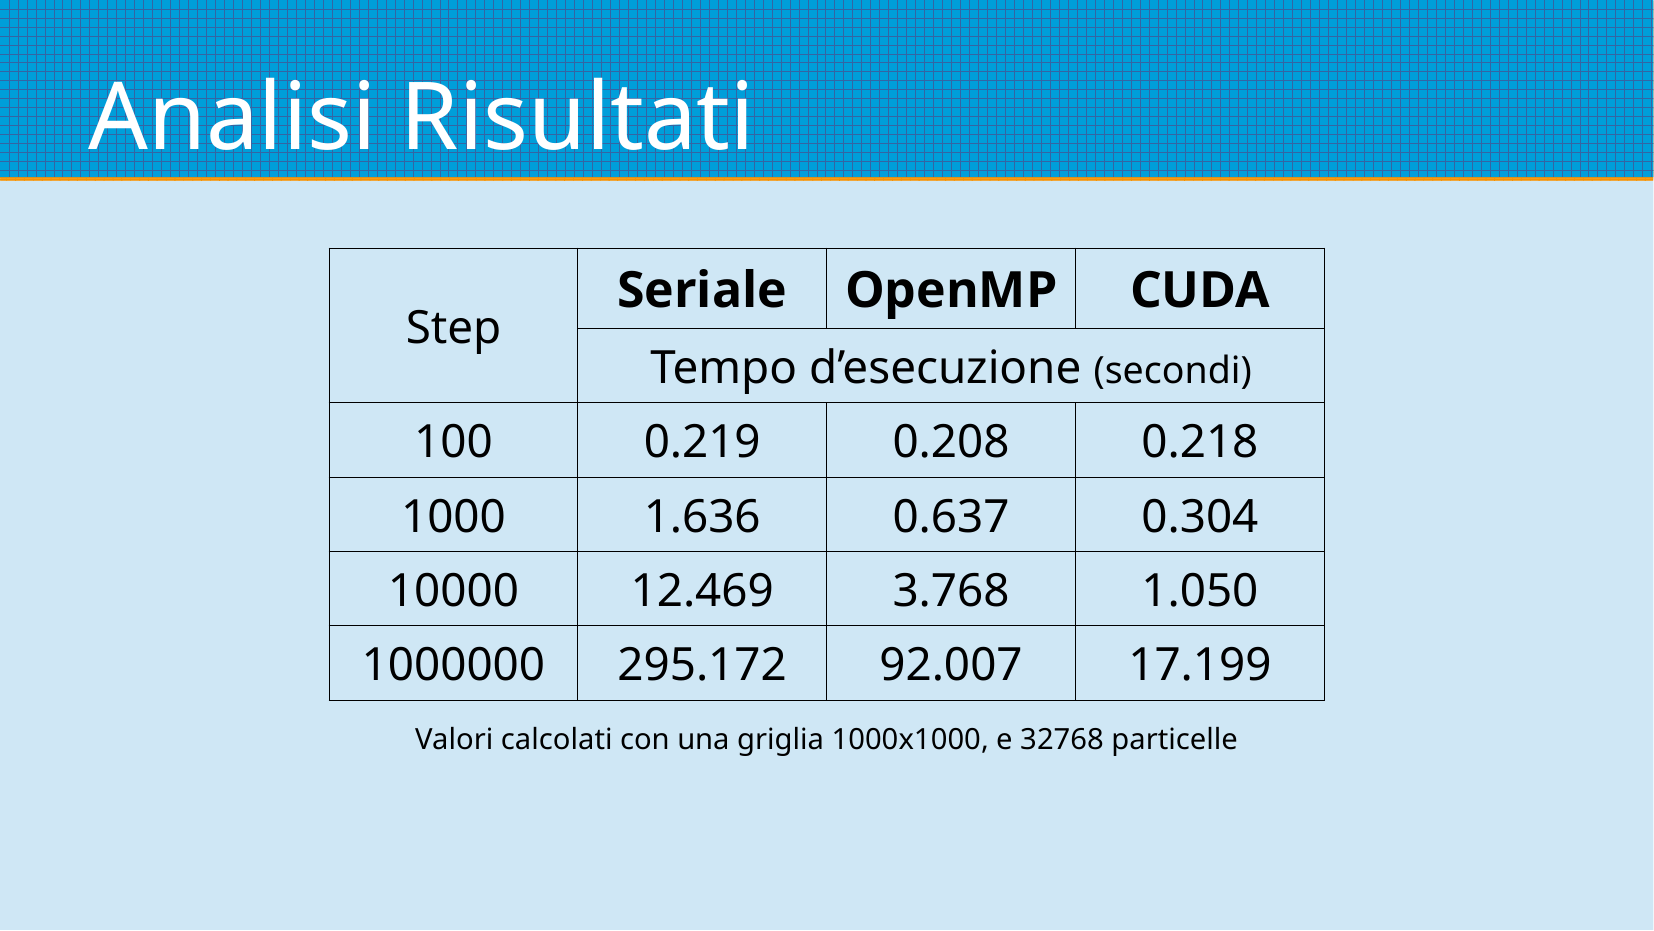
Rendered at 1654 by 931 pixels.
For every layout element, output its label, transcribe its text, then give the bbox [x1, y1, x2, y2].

table_cell 0.219 [578, 403, 826, 477]
table_cell 1000 [330, 478, 577, 551]
table_cell 92.007 [827, 626, 1075, 682]
table_cell 0.637 [827, 478, 1075, 551]
table_cell 100 [330, 403, 577, 477]
table_cell Tempo d’esecuzione (secondi) [578, 329, 1324, 402]
table_cell 3.768 [827, 552, 1075, 625]
table_cell 17.199 [1076, 626, 1324, 682]
text_box Valori calcolati con una griglia 1000x1000, e 32768 particelle [320, 682, 1334, 796]
title Analisi Risultati [88, 14, 1565, 178]
table_header CUDA [1076, 249, 1324, 328]
table_cell 0.304 [1076, 478, 1324, 551]
table_cell 12.469 [578, 552, 826, 625]
table_cell 1000000 [330, 626, 577, 682]
table_cell 1.050 [1076, 552, 1324, 625]
table_cell 0.208 [827, 403, 1075, 477]
table_header Step [330, 249, 577, 402]
table_header Seriale [578, 249, 826, 328]
table_header OpenMP [827, 249, 1075, 328]
table_cell 1.636 [578, 478, 826, 551]
table_cell 10000 [330, 552, 577, 625]
table_cell 295.172 [578, 626, 826, 682]
table_cell 0.218 [1076, 403, 1324, 477]
